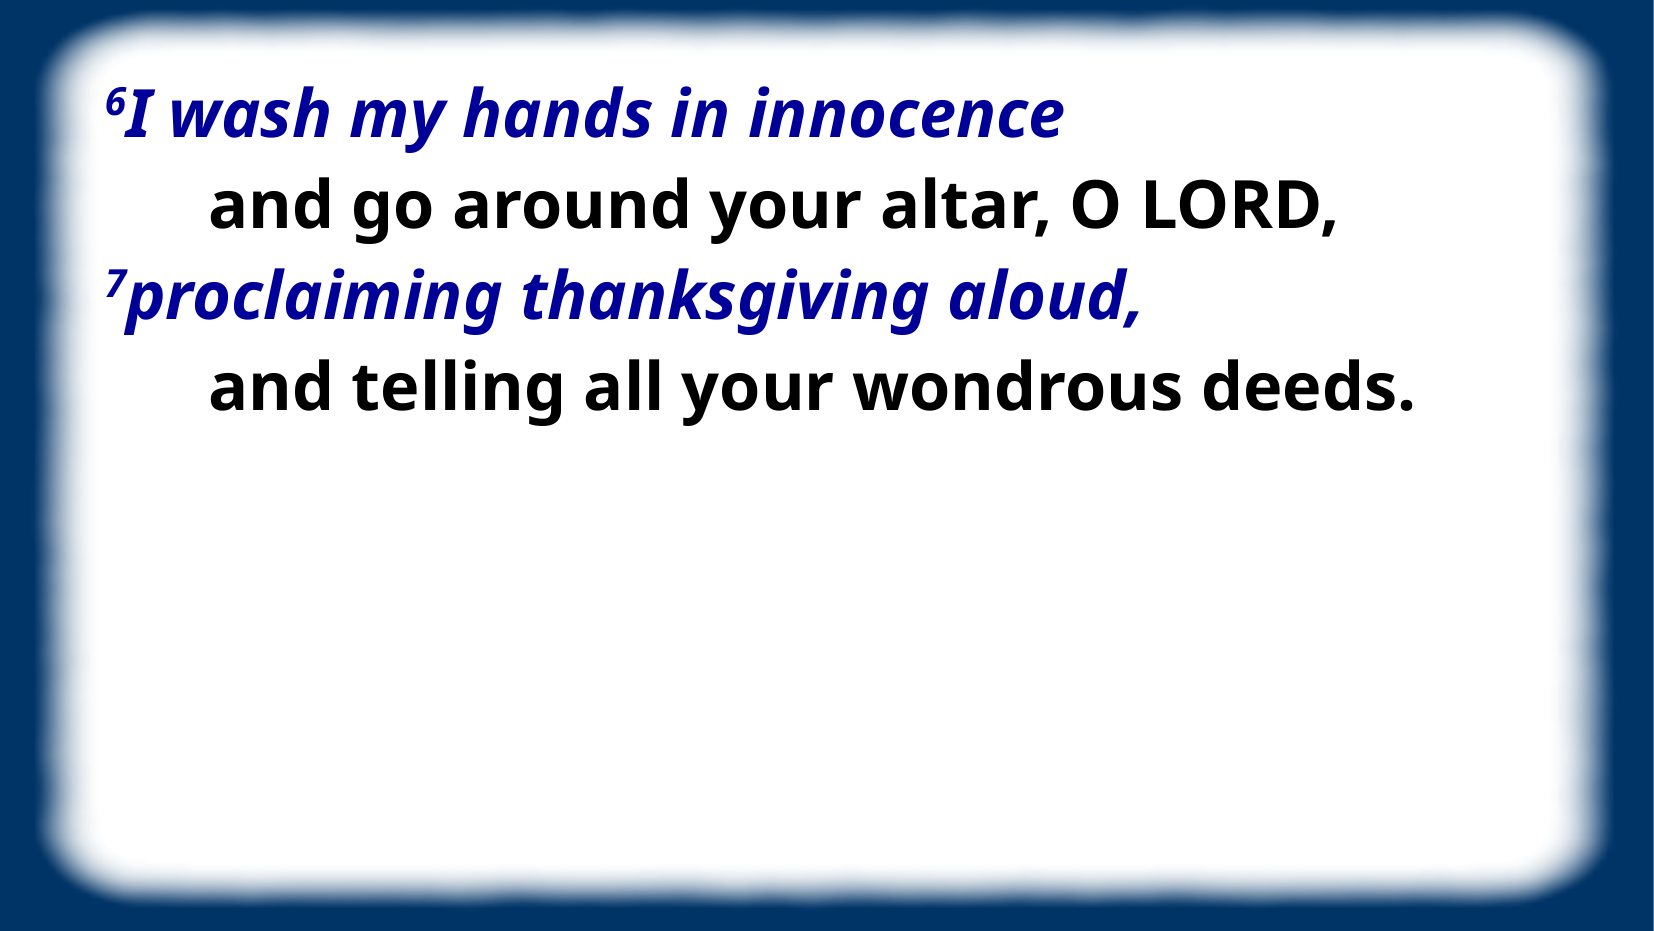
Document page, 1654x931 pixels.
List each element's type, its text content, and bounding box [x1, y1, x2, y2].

text_box 6I wash my hands in innocence and go around your altar, O LORD, 7proclaiming thanksgiving aloud, and telling all your wondrous deeds. [90, 58, 1561, 429]
picture [0, 0, 1654, 931]
